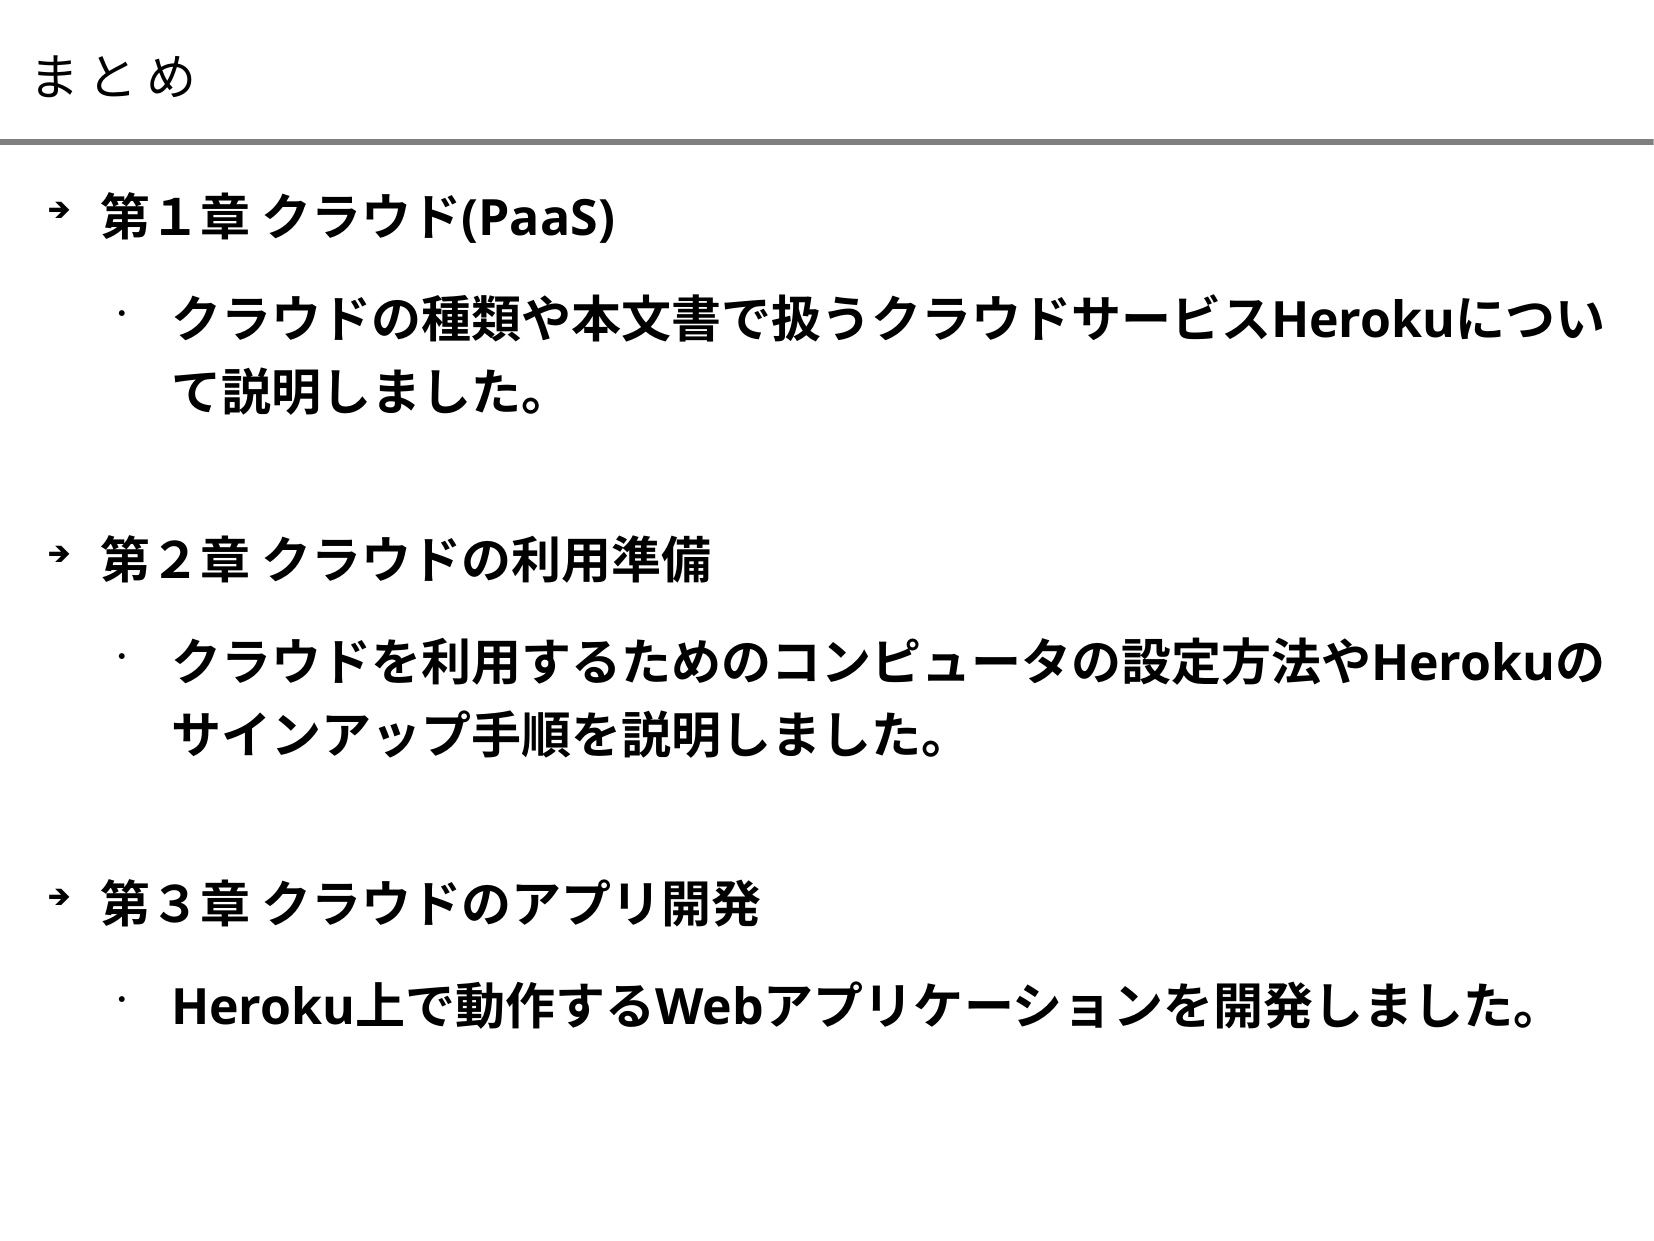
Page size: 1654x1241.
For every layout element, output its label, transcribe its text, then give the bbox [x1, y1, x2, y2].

list 第１章 クラウド(PaaS) クラウドの種類や本文書で扱うクラウドサービスHerokuについて説明しました。 第２章 クラウドの利用準備 クラウドを利用するためのコンピュータの設定方法やHerokuのサインアップ手順を説明しました。 第３章 クラウドのアプリ開発 Heroku上で動作するWebアプリケーションを開発しました。 [29, 177, 1625, 1152]
title まとめ [29, 29, 1625, 119]
